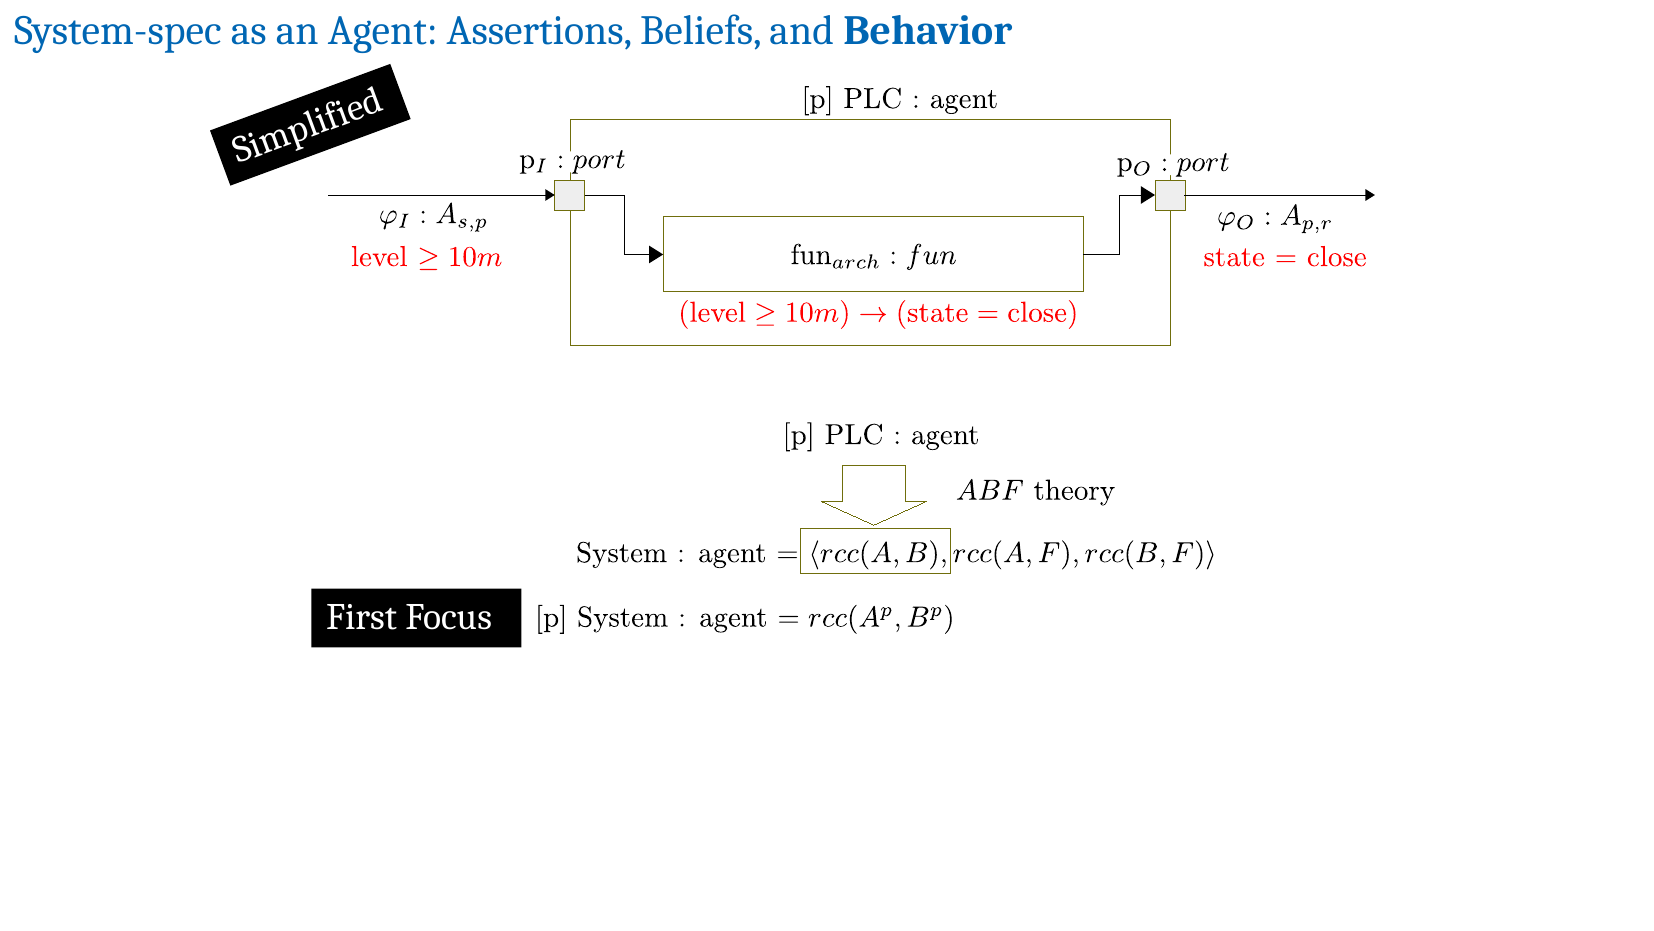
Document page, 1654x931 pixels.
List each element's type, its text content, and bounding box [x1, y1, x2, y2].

picture [800, 85, 998, 117]
text_box First Focus [311, 588, 522, 648]
picture [801, 539, 950, 571]
picture [377, 201, 488, 233]
text_box [554, 119, 1186, 346]
text_box System-spec as an Agent: Assertions, Beliefs, and Behavior [0, 0, 1081, 64]
picture [790, 243, 956, 271]
picture [1215, 202, 1332, 235]
picture [955, 478, 1115, 506]
picture [1203, 245, 1366, 267]
picture [351, 245, 502, 271]
picture [518, 150, 625, 174]
picture [1116, 152, 1229, 177]
text_box Simplified [210, 63, 411, 186]
picture [533, 603, 953, 635]
picture [781, 421, 979, 453]
picture [951, 539, 1215, 571]
picture [678, 300, 1076, 329]
picture [574, 539, 800, 571]
